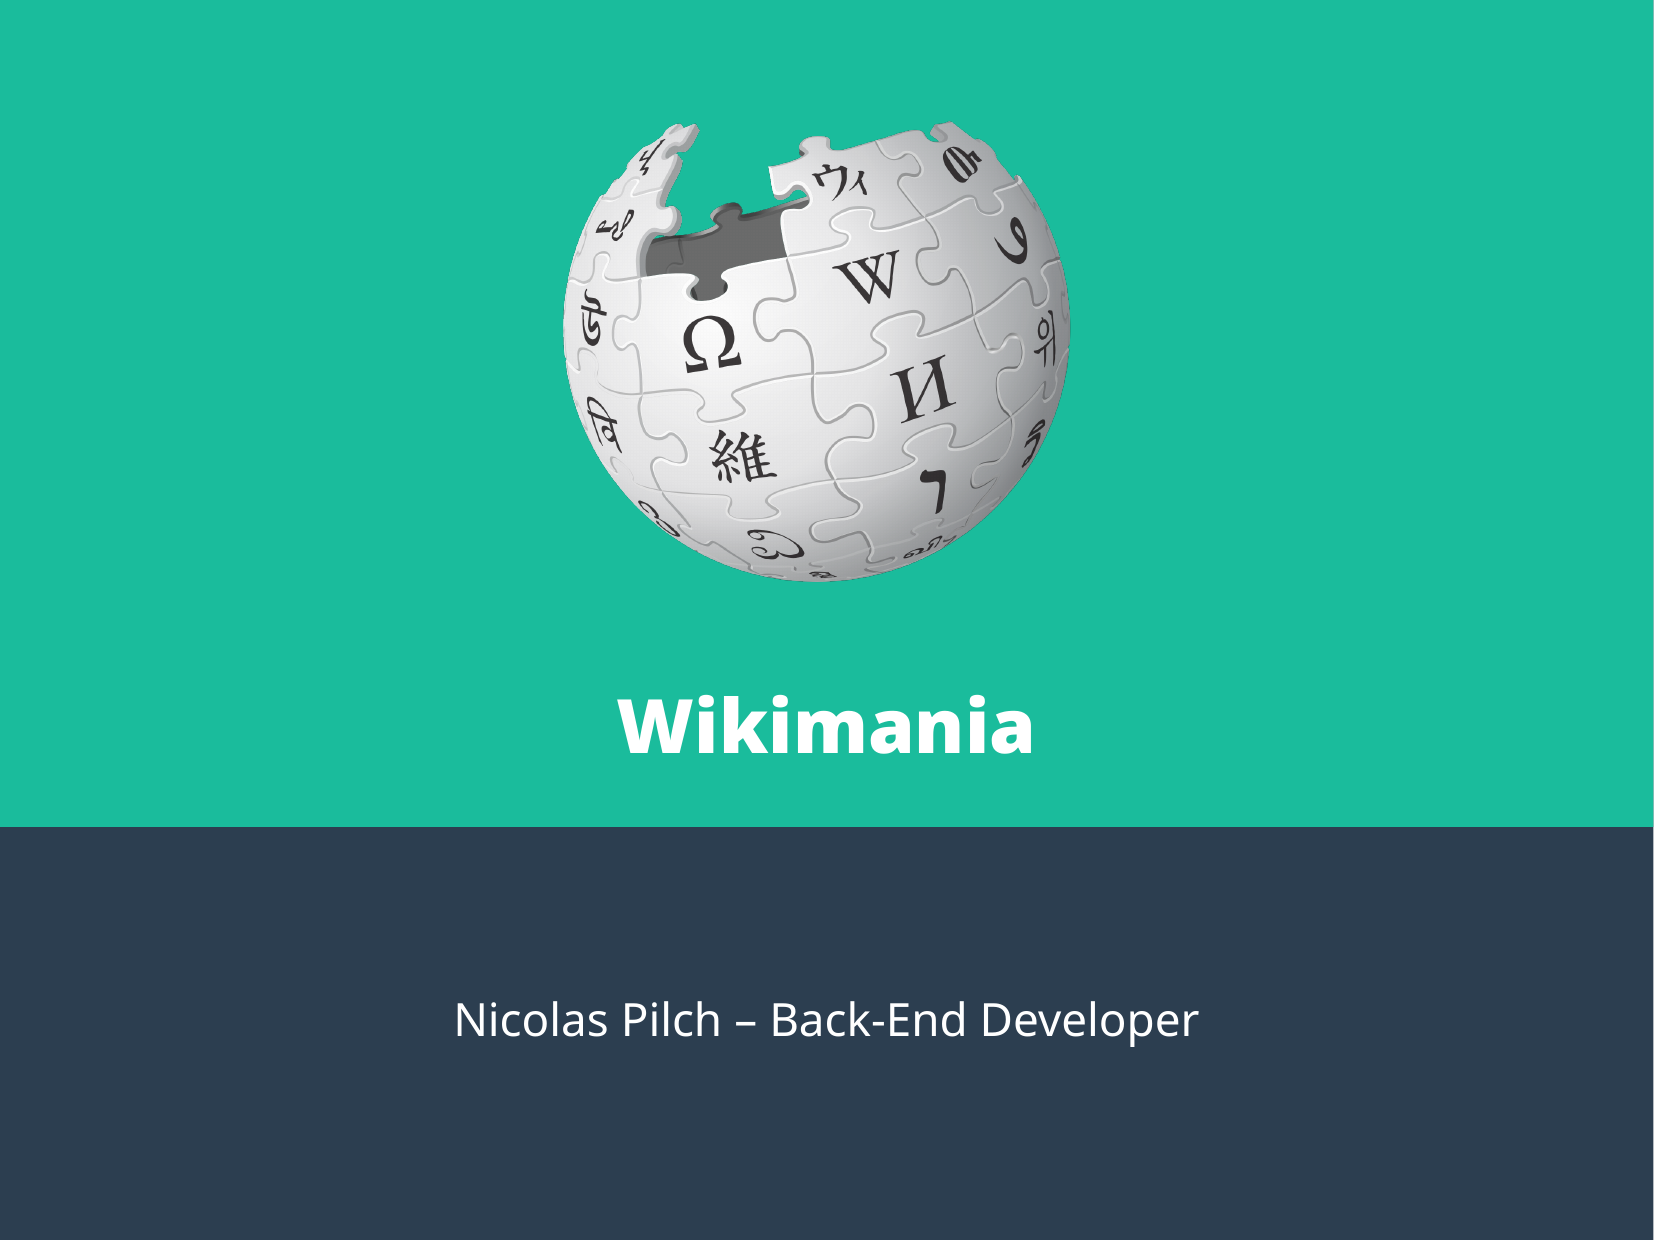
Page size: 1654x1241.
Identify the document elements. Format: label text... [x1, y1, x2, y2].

subtitle Nicolas Pilch – Back-End Developer [59, 856, 1595, 1182]
title Wikimania [59, 620, 1595, 778]
picture [561, 118, 1073, 586]
